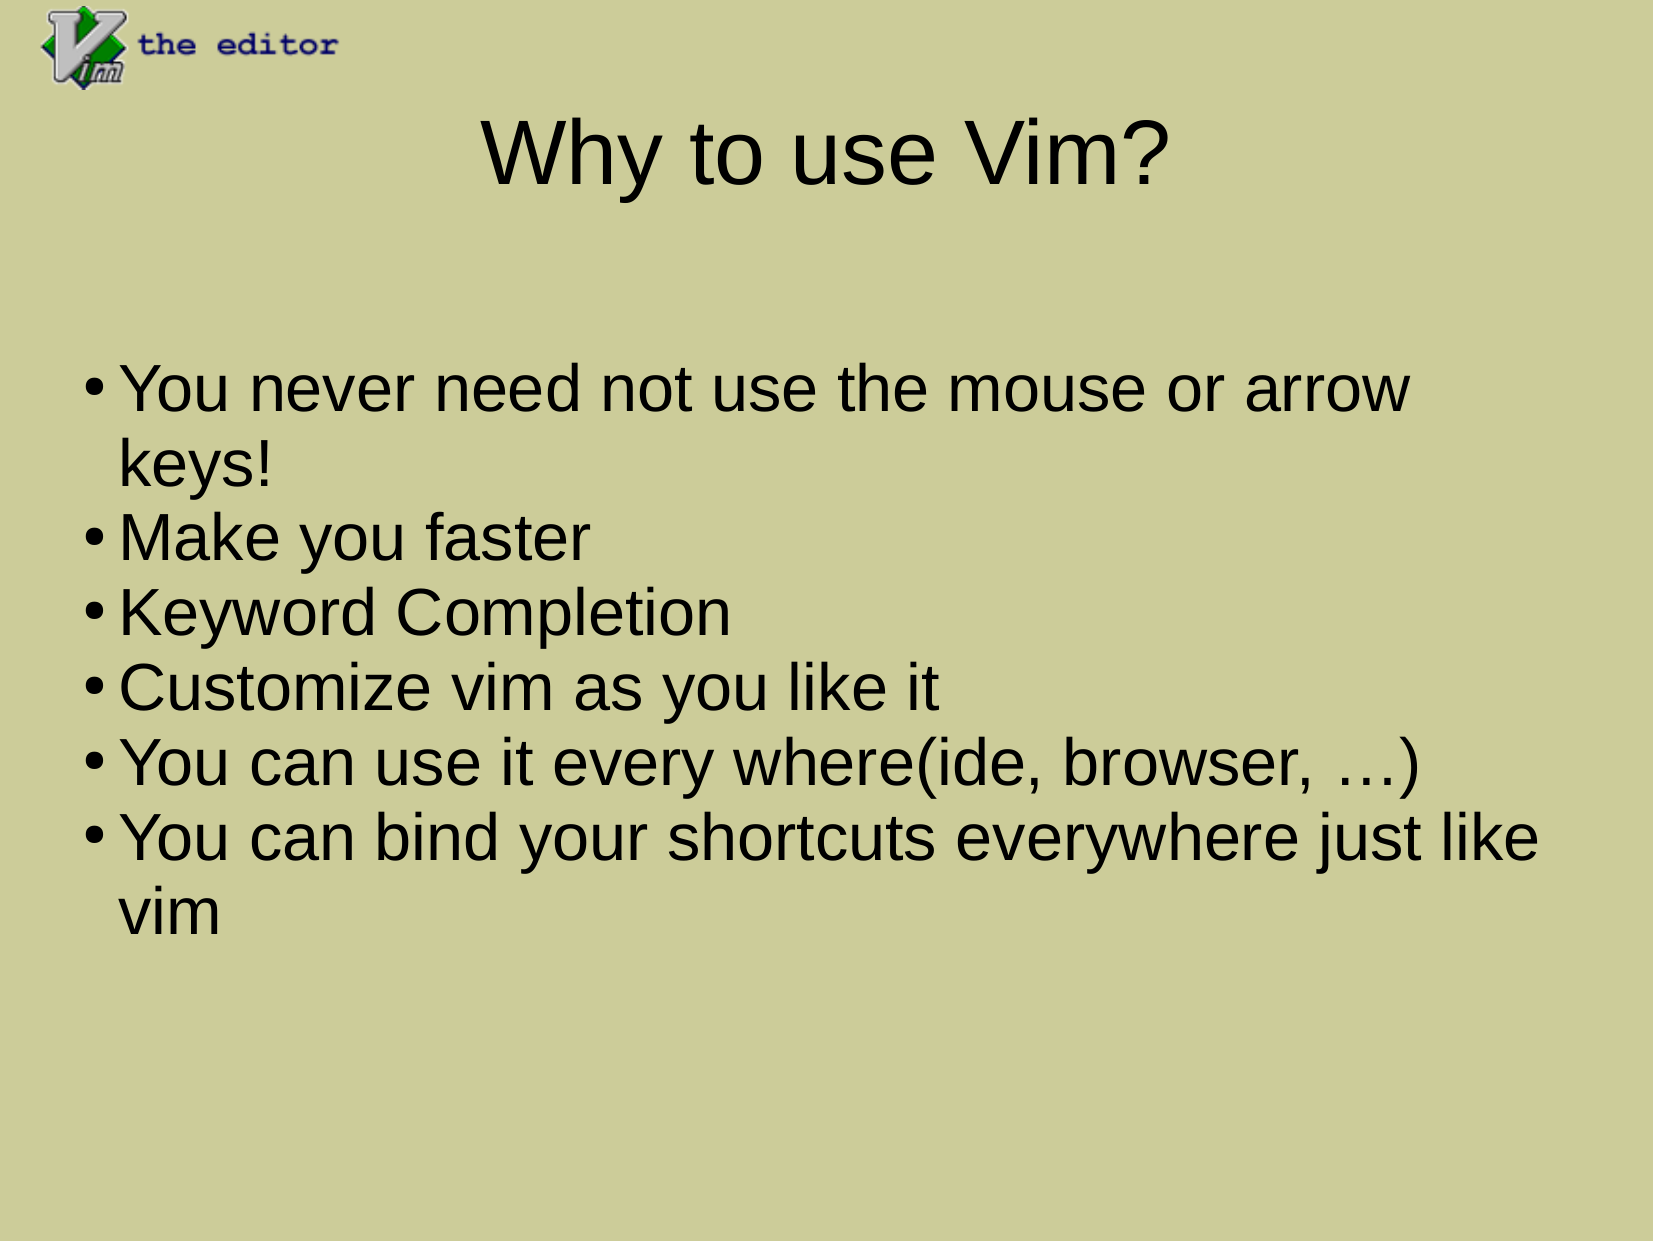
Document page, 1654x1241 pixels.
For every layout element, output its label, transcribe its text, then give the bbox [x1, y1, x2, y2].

subtitle You never need not use the mouse or arrow keys! Make you faster Keyword Completion Customize vim as you like it You can use it every where(ide, browser, …) You can bind your shortcuts everywhere just like vim [82, 290, 1571, 1010]
picture [6, 6, 341, 91]
title Why to use Vim? [82, 49, 1571, 257]
